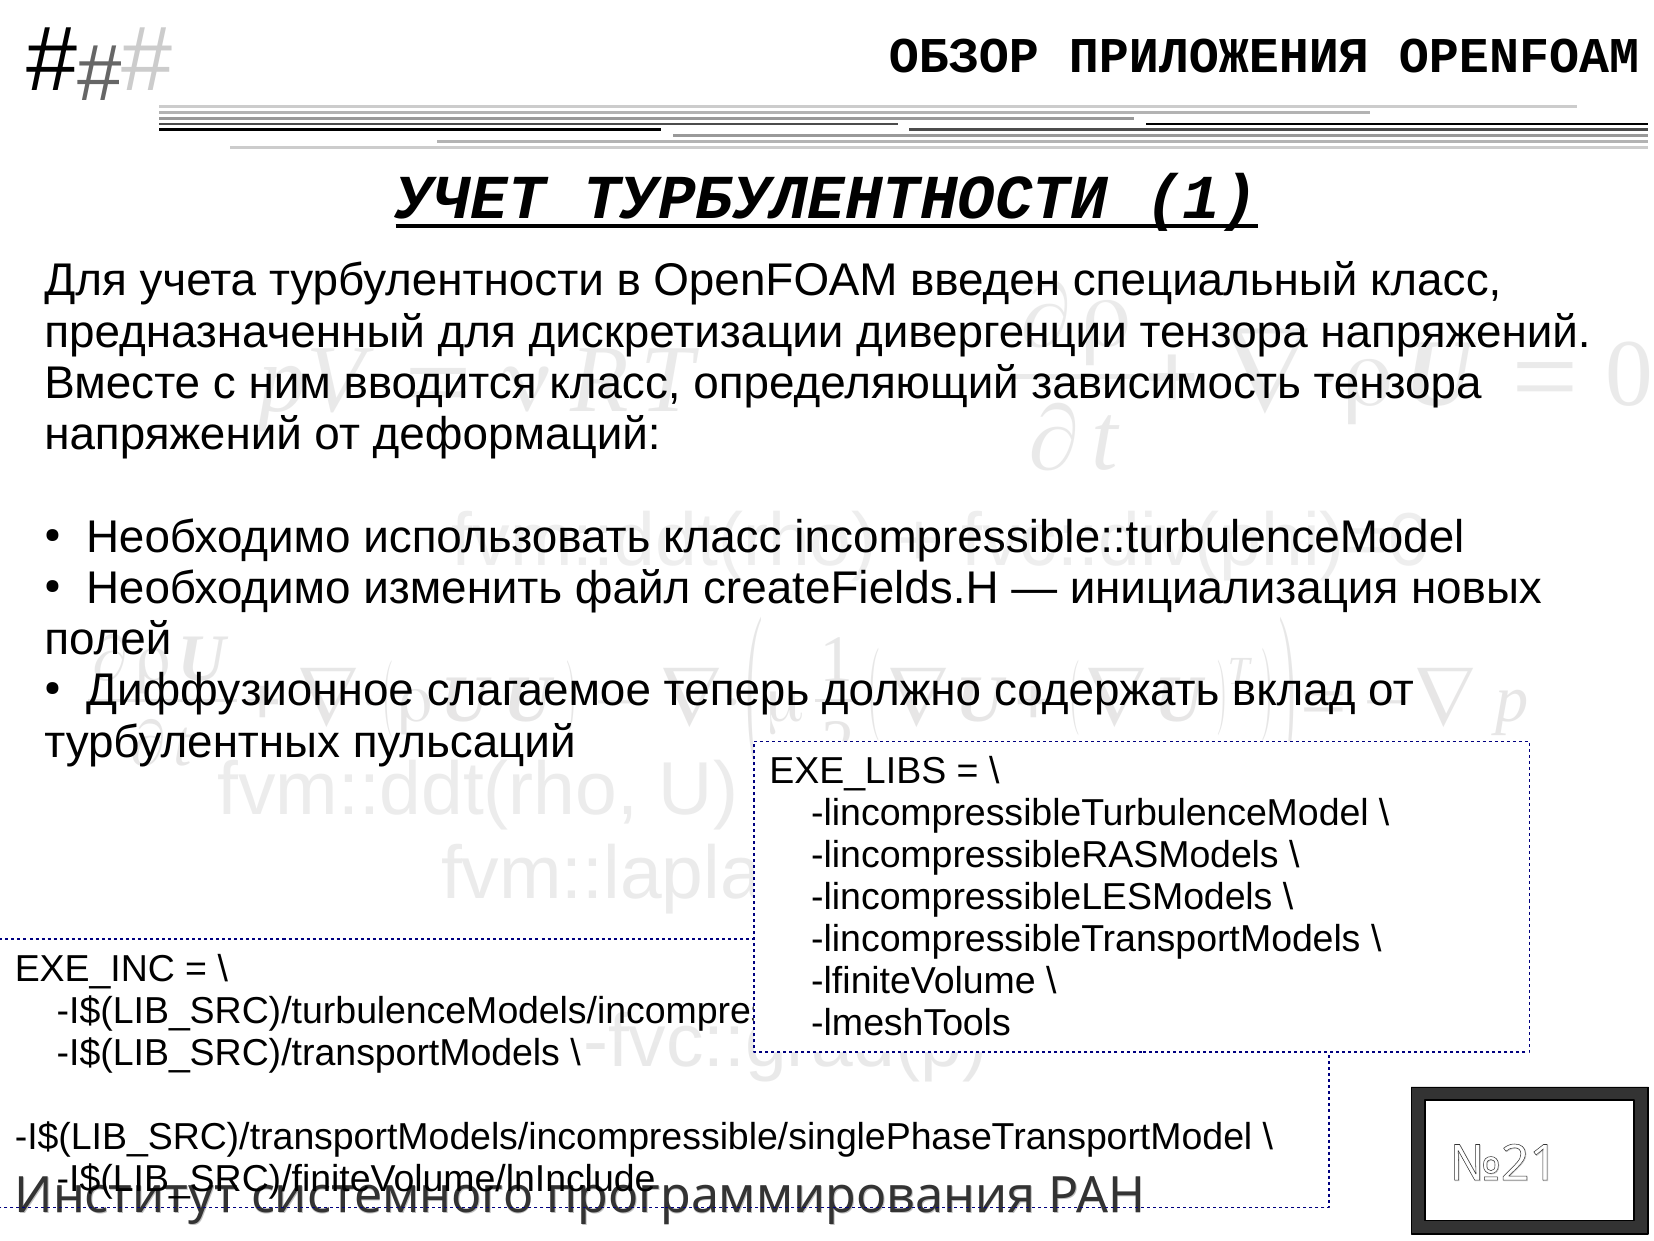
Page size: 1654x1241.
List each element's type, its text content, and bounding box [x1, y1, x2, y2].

title УЧЕТ ТУРБУЛЕНТНОСТИ (1) [0, 147, 1654, 257]
text_box EXE_LIBS = \ -lincompressibleTurbulenceModel \ -lincompressibleRASModels \ -lincompressibleLESModels \ -lincompressibleTransportModels \ -lfiniteVolume \ -lmeshTools [753, 741, 1530, 1053]
text_box Для учета турбулентности в OpenFOAM введен специальный класс, предназначенный для дискретизации дивергенции тензора напряжений. Вместе с ним вводится класс, определяющий зависимость тензора напряжений от деформаций: Необходимо использовать класс incompressible::turbulenceModel Необходимо изменить файл createFields.H — инициализация новых полей Диффузионное слагаемое теперь должно содержать вклад от турбулентных пульсаций [29, 246, 1625, 775]
text_box EXE_INC = \ -I$(LIB_SRC)/turbulenceModels/incompressible/turbulenceModel \ -I$(LIB_SRC)/transportModels \ -I$(LIB_SRC)/transportModels/incompressible/singlePhaseTransportModel \ -I$(LIB_SRC)/finiteVolume/lnInclude [0, 938, 1329, 1208]
